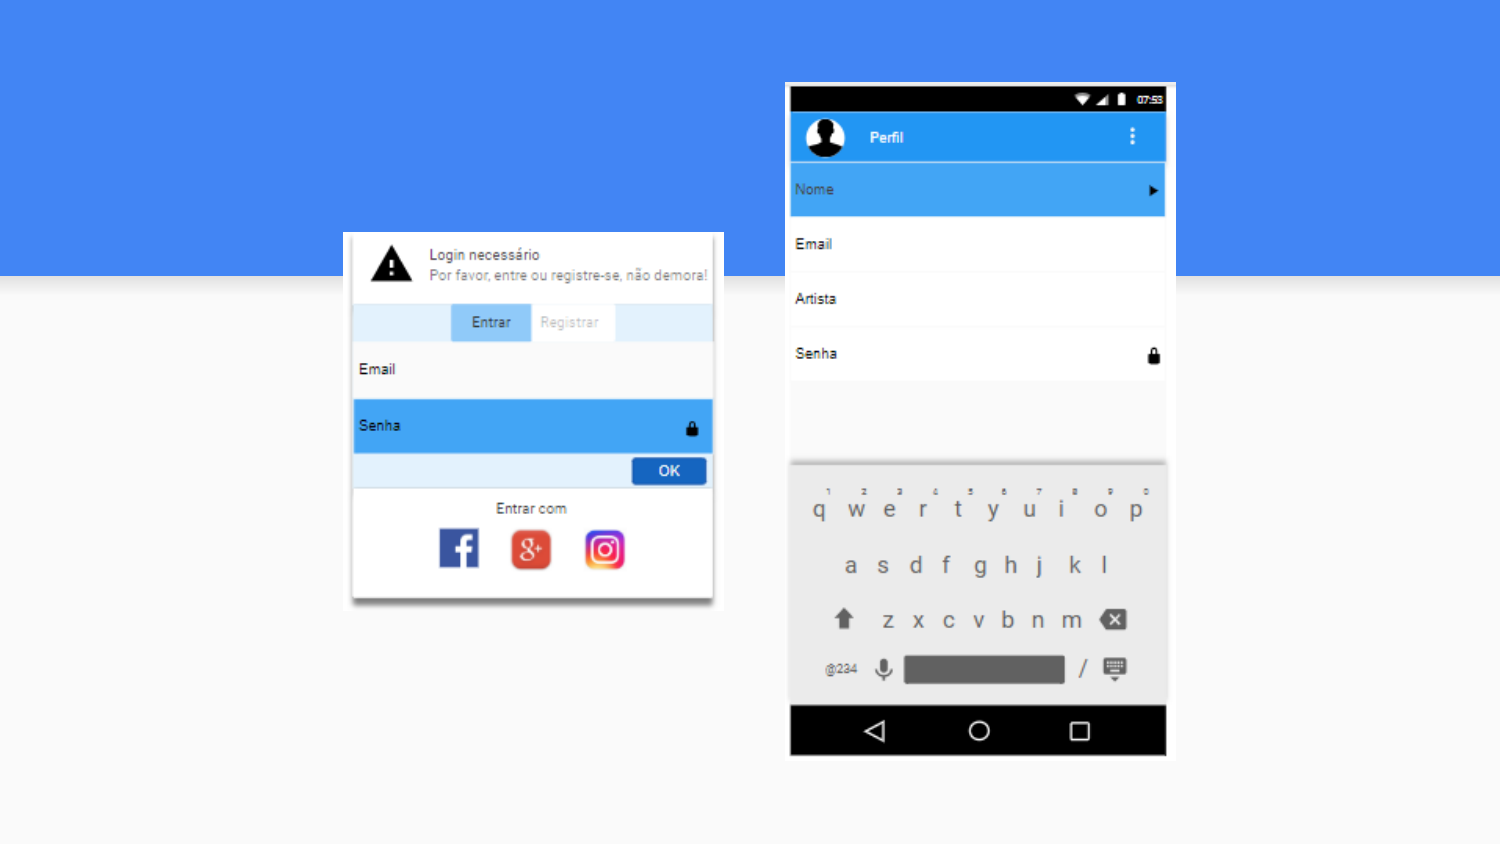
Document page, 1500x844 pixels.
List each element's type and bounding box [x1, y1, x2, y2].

picture [343, 232, 724, 611]
picture [785, 82, 1176, 761]
